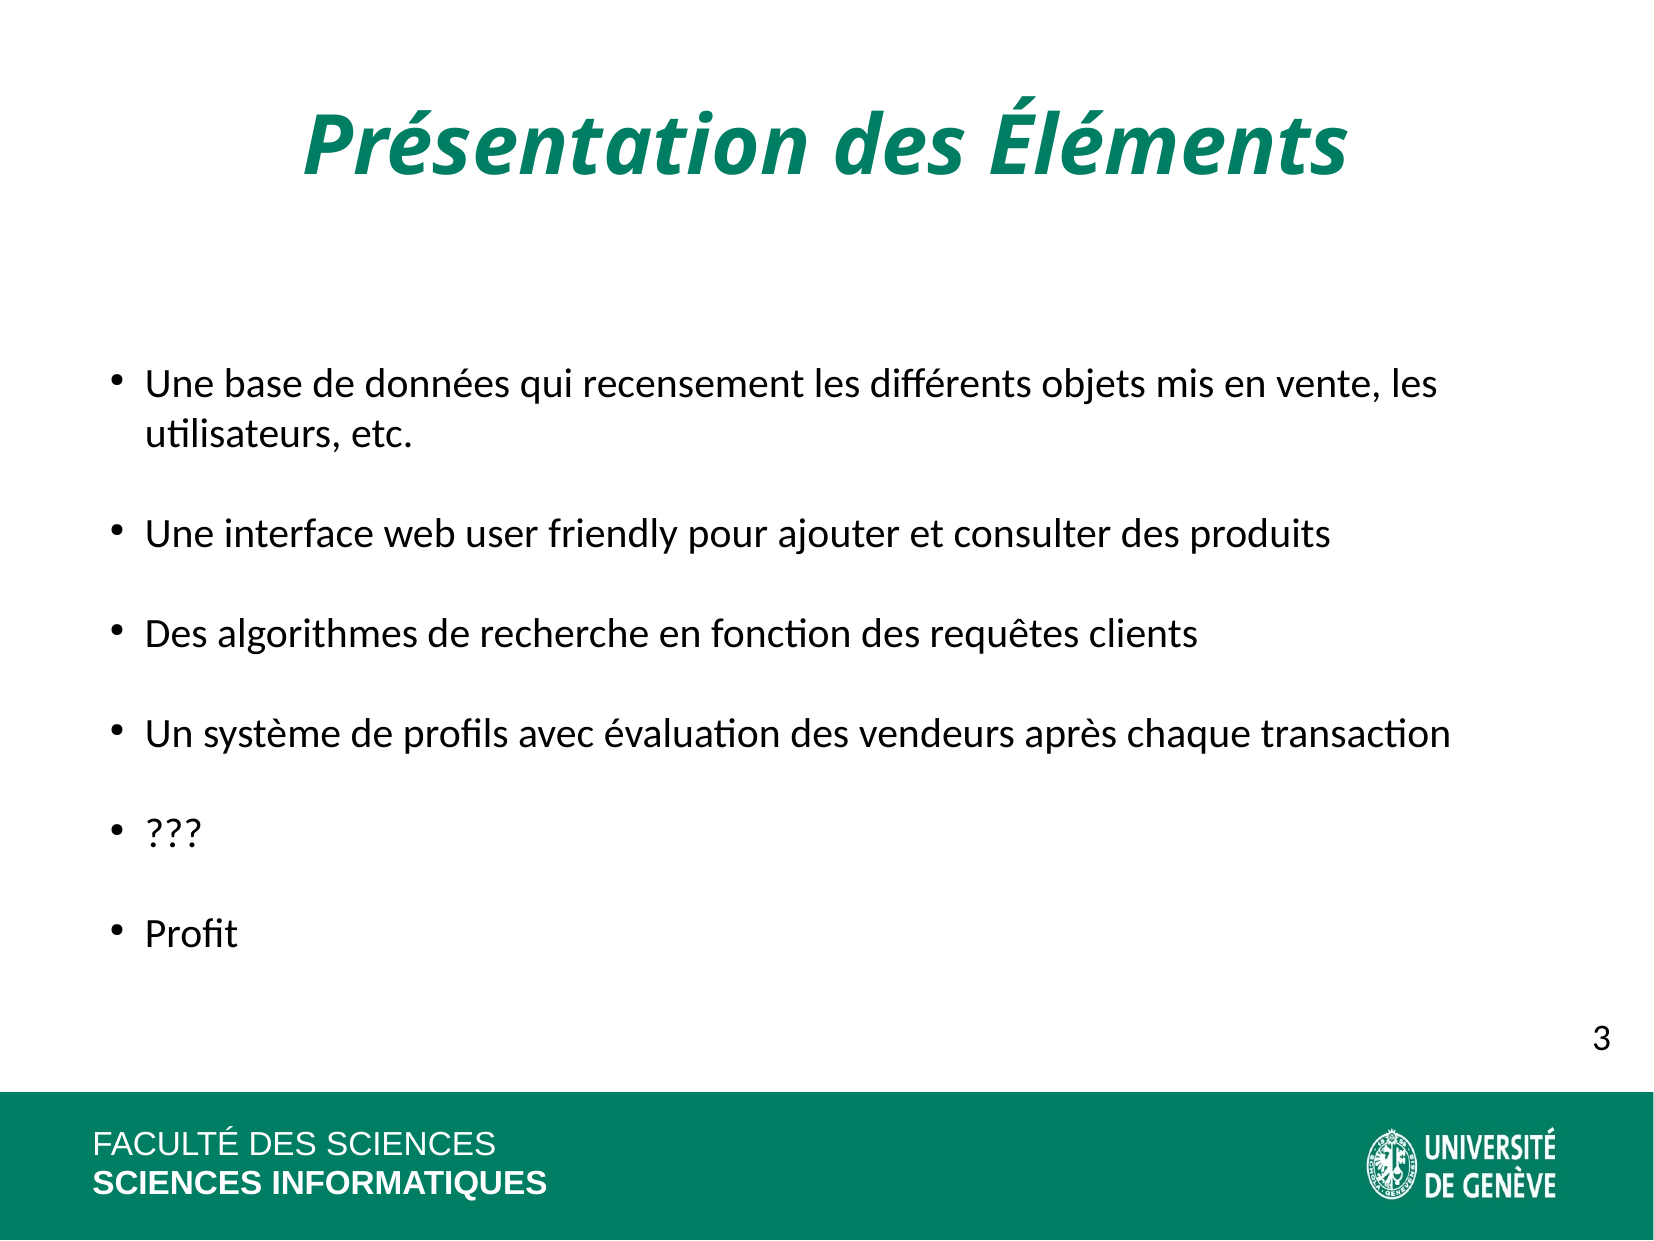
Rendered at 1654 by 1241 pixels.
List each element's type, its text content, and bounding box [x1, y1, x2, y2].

text_box 3 [1577, 1005, 1615, 1066]
text_box Une base de données qui recensement les différents objets mis en vente, les utilisateurs, etc. Une interface web user friendly pour ajouter et consulter des produits Des algorithmes de recherche en fonction des requêtes clients Un système de profils avec évaluation des vendeurs après chaque transaction ??? Profit [94, 348, 1595, 562]
text_box FACULTÉ DES SCIENCES SCIENCES INFORMATIQUES [77, 1114, 1165, 1210]
picture [0, 1092, 1654, 1240]
text_box Présentation des Éléments [206, 83, 1447, 219]
